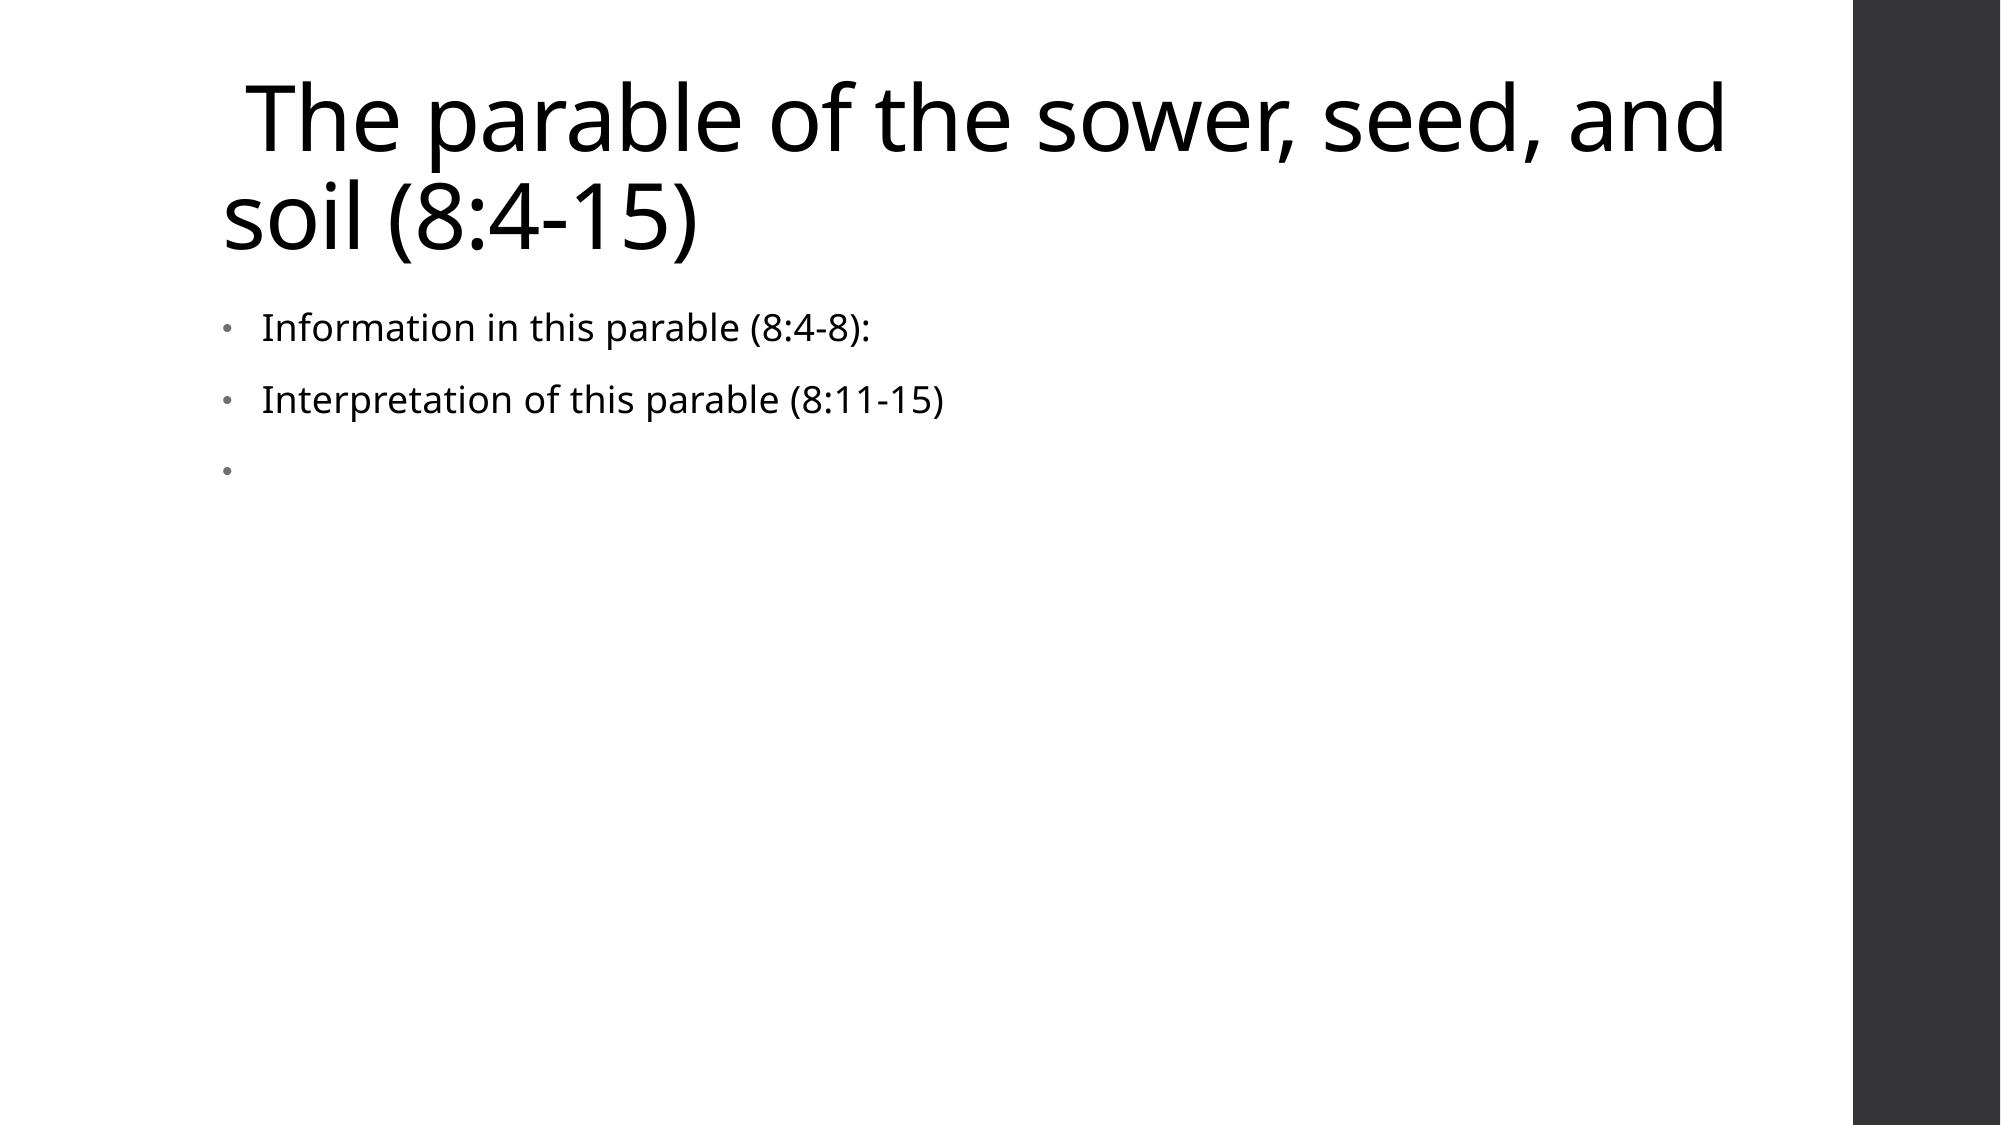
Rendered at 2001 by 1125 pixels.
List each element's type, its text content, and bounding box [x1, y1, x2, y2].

title The parable of the sower, seed, and soil (8:4-15) [206, 60, 1797, 278]
list Information in this parable (8:4-8): Interpretation of this parable (8:11-15) [206, 299, 1617, 1014]
